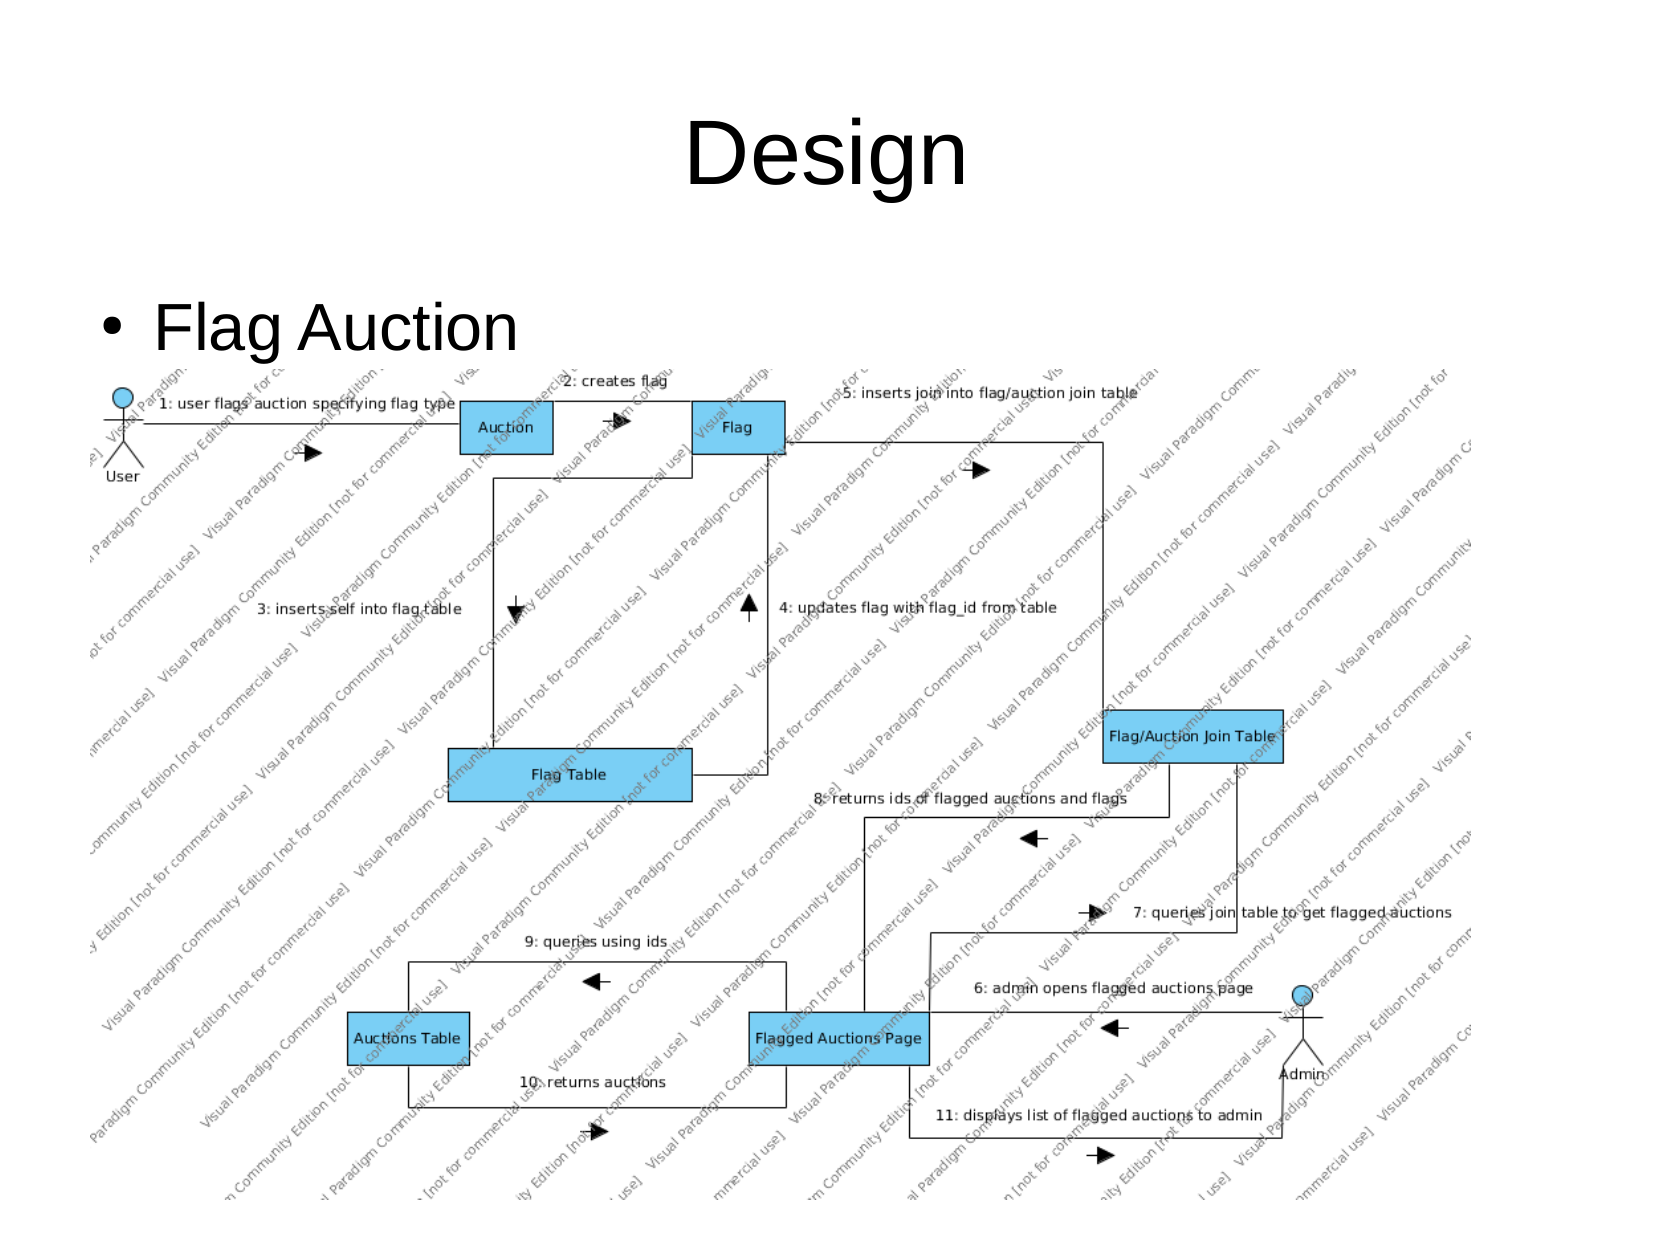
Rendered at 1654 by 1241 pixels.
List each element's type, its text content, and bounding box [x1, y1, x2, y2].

list Flag Auction [82, 290, 1571, 1010]
picture [90, 369, 1471, 1201]
title Design [82, 49, 1571, 257]
